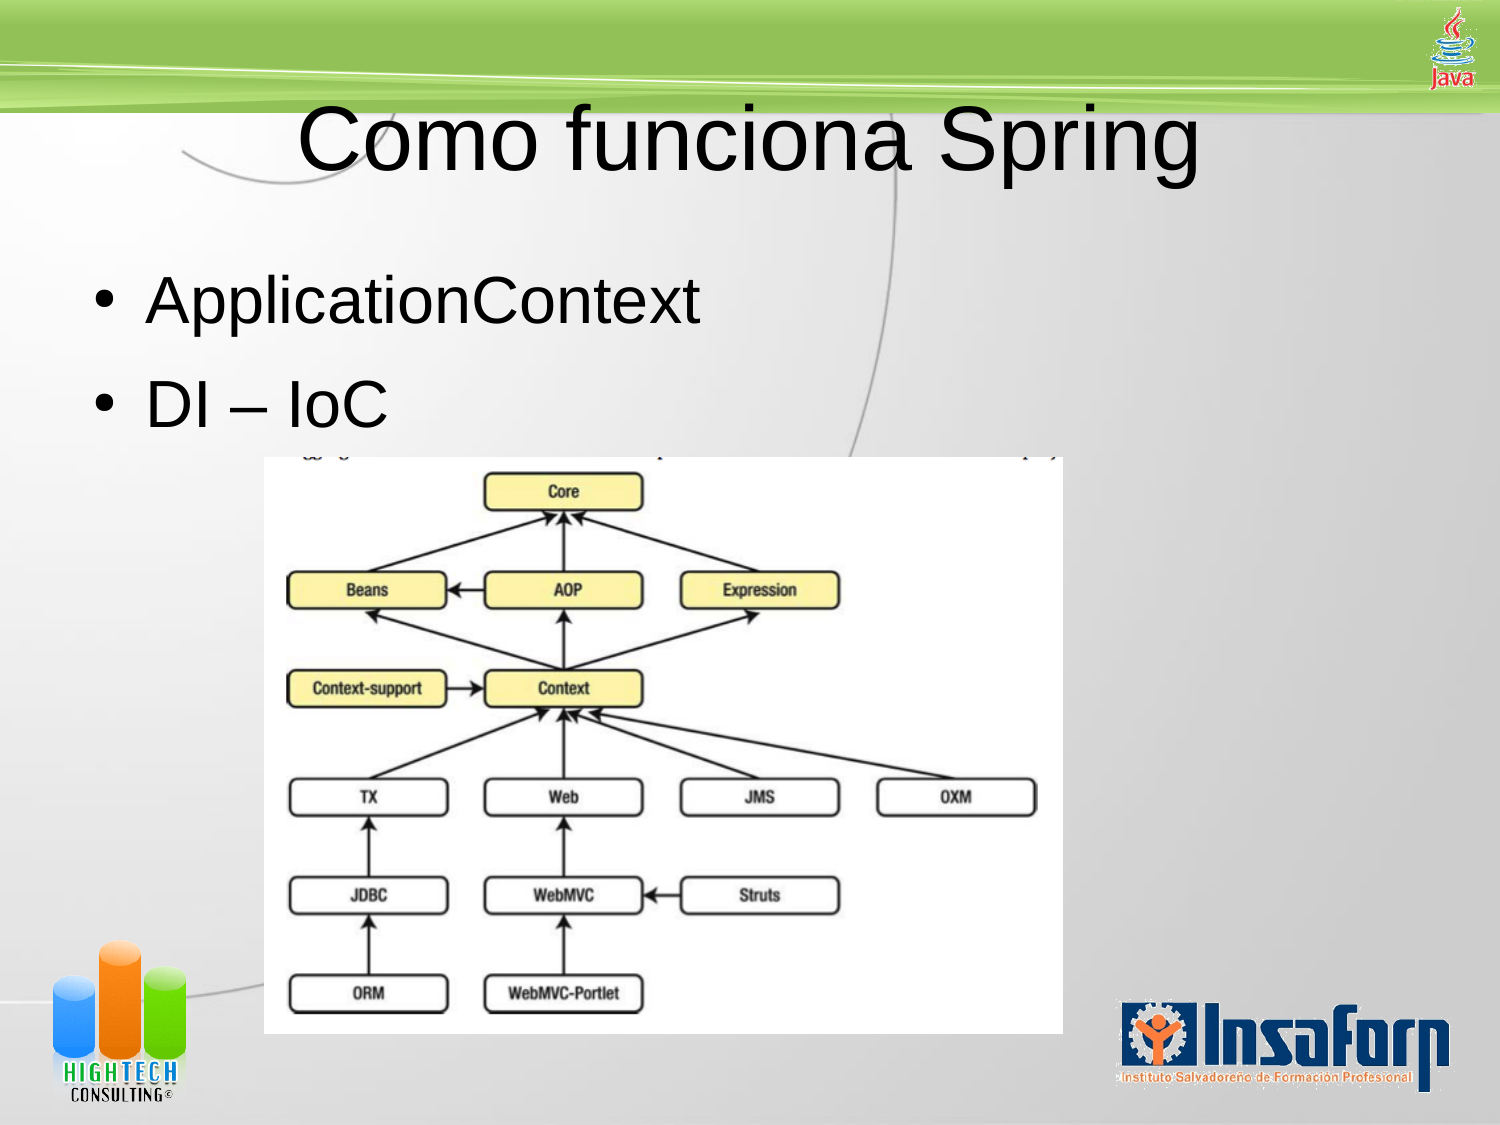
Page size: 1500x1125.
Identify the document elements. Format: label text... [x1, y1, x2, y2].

list ApplicationContext DI – IoC [75, 263, 1425, 1006]
title Como funciona Spring [75, 44, 1425, 233]
picture [0, 0, 1500, 1125]
